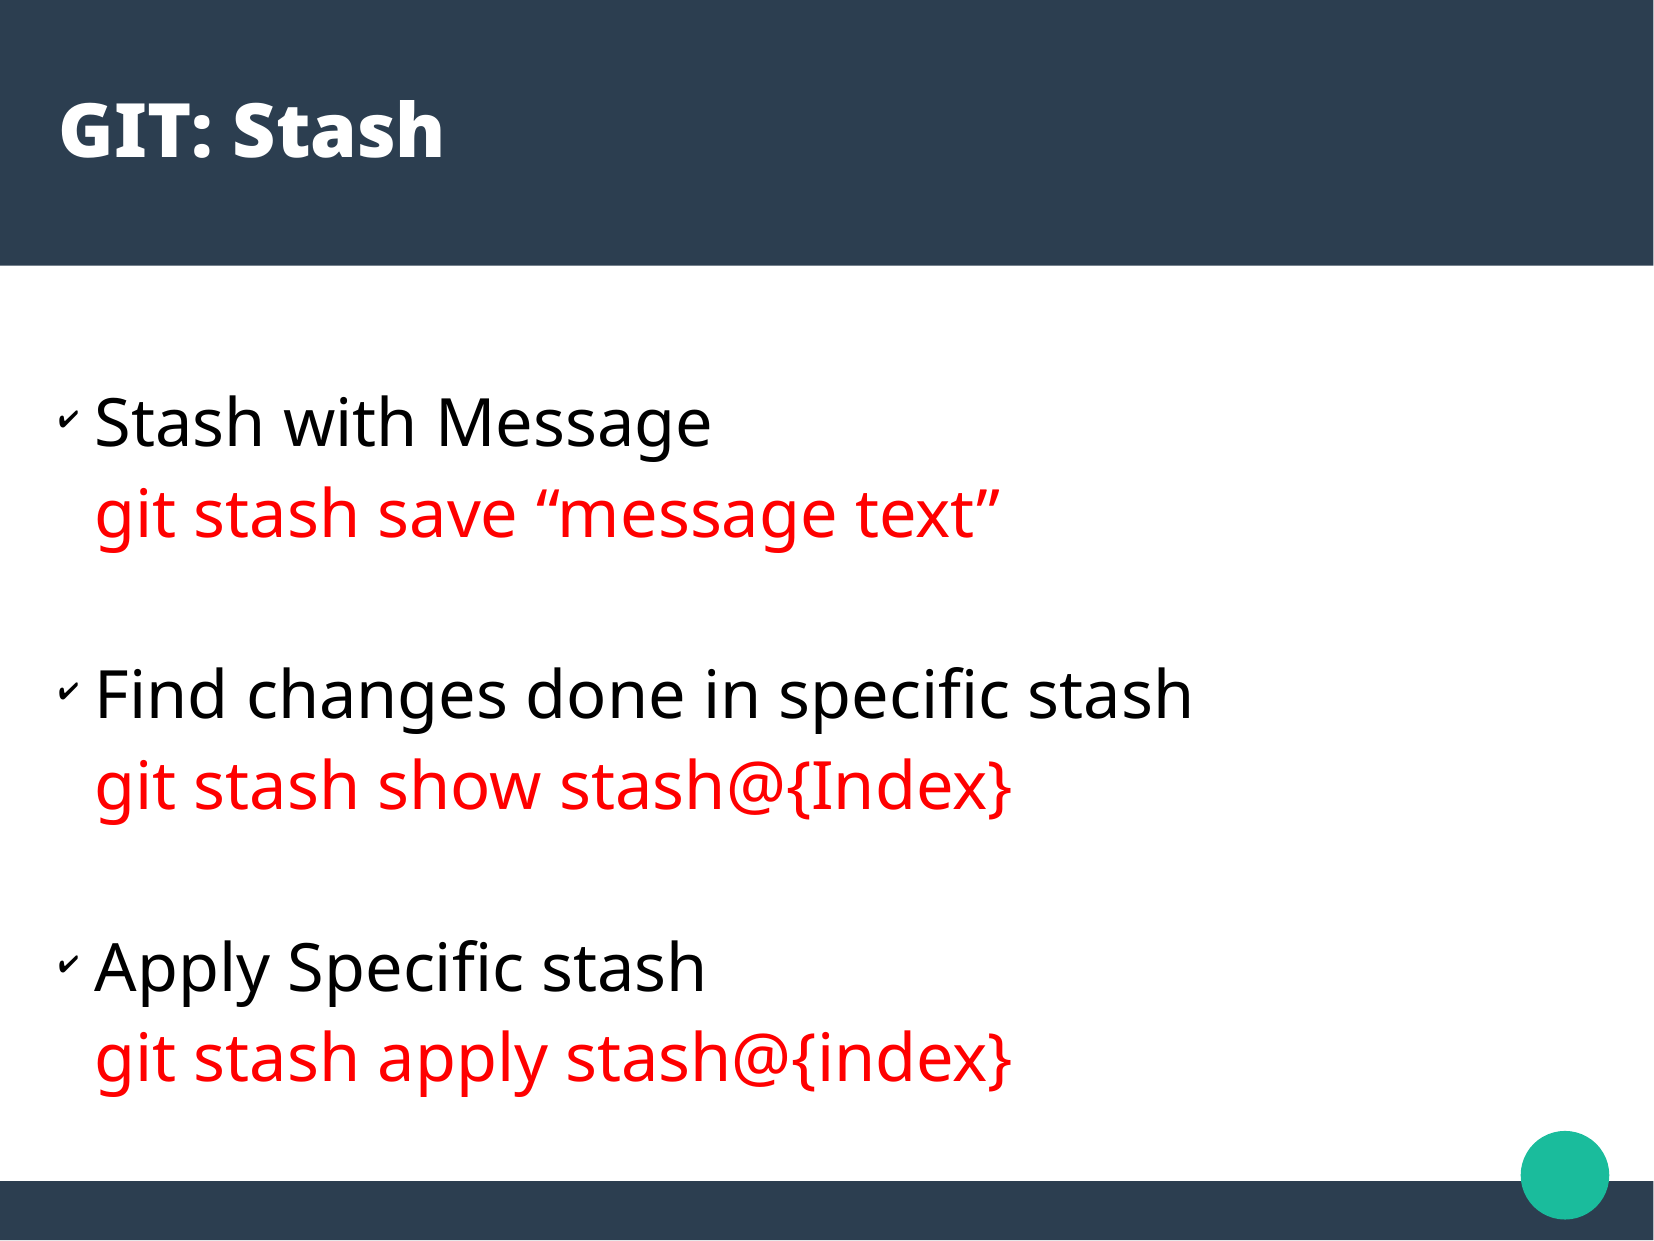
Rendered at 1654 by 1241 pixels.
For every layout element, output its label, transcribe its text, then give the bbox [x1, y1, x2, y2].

title GIT: Stash [59, 40, 1595, 216]
subtitle Stash with Message git stash save “message text” Find changes done in specific stash git stash show stash@{Index} Apply Specific stash git stash apply stash@{index} [59, 271, 1595, 1205]
